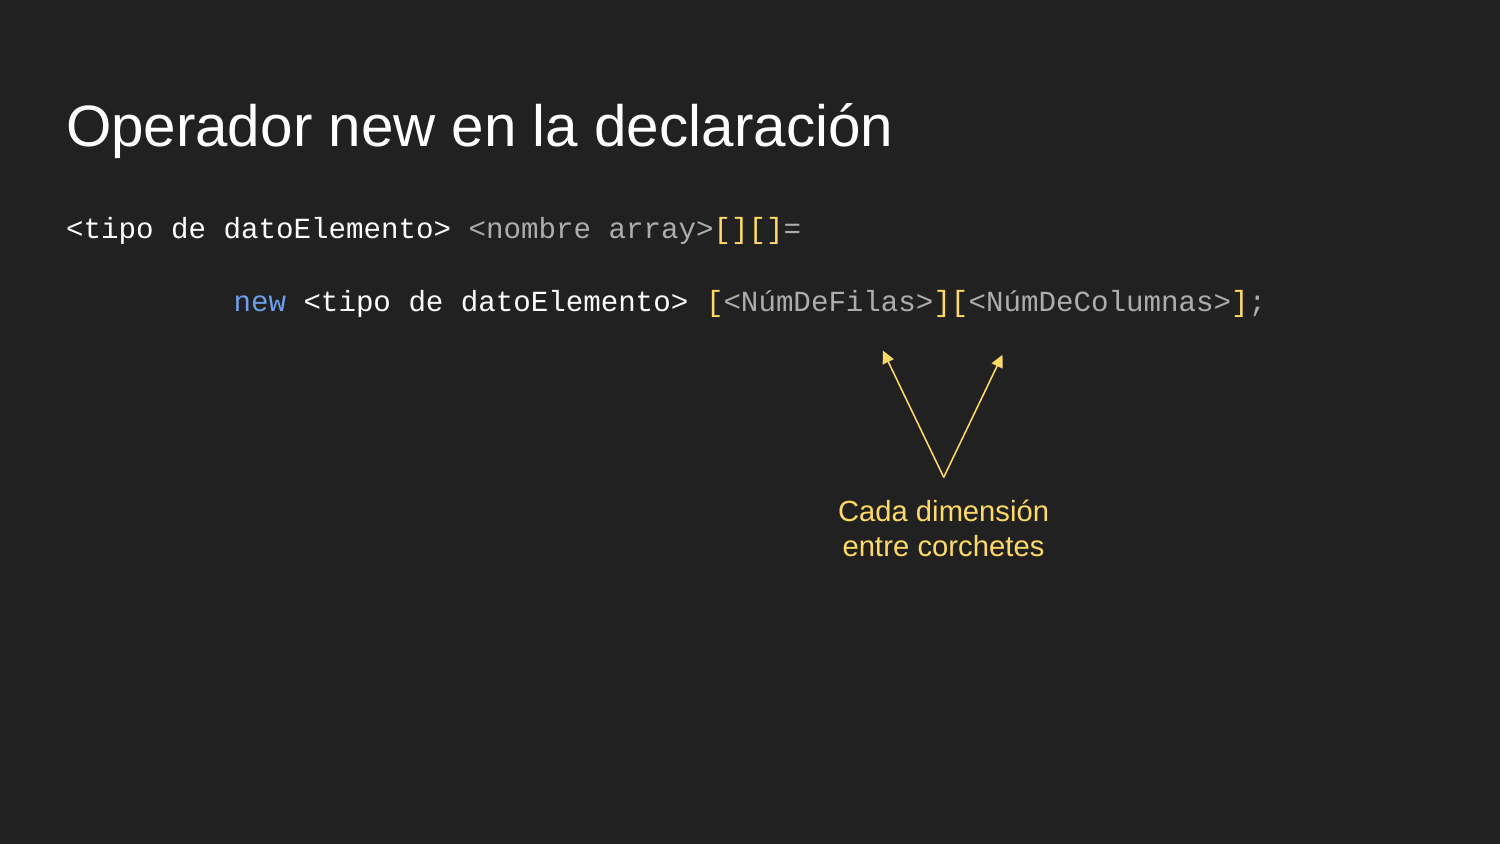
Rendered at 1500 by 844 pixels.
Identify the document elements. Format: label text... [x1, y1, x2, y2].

list <tipo de datoElemento> <nombre array>[][]= new <tipo de datoElemento> [<NúmDeFilas>][<NúmDeColumnas>]; [51, 189, 1449, 750]
title Operador new en la declaración [51, 72, 1449, 167]
text_box Cada dimensión entre corchetes [812, 477, 1075, 543]
